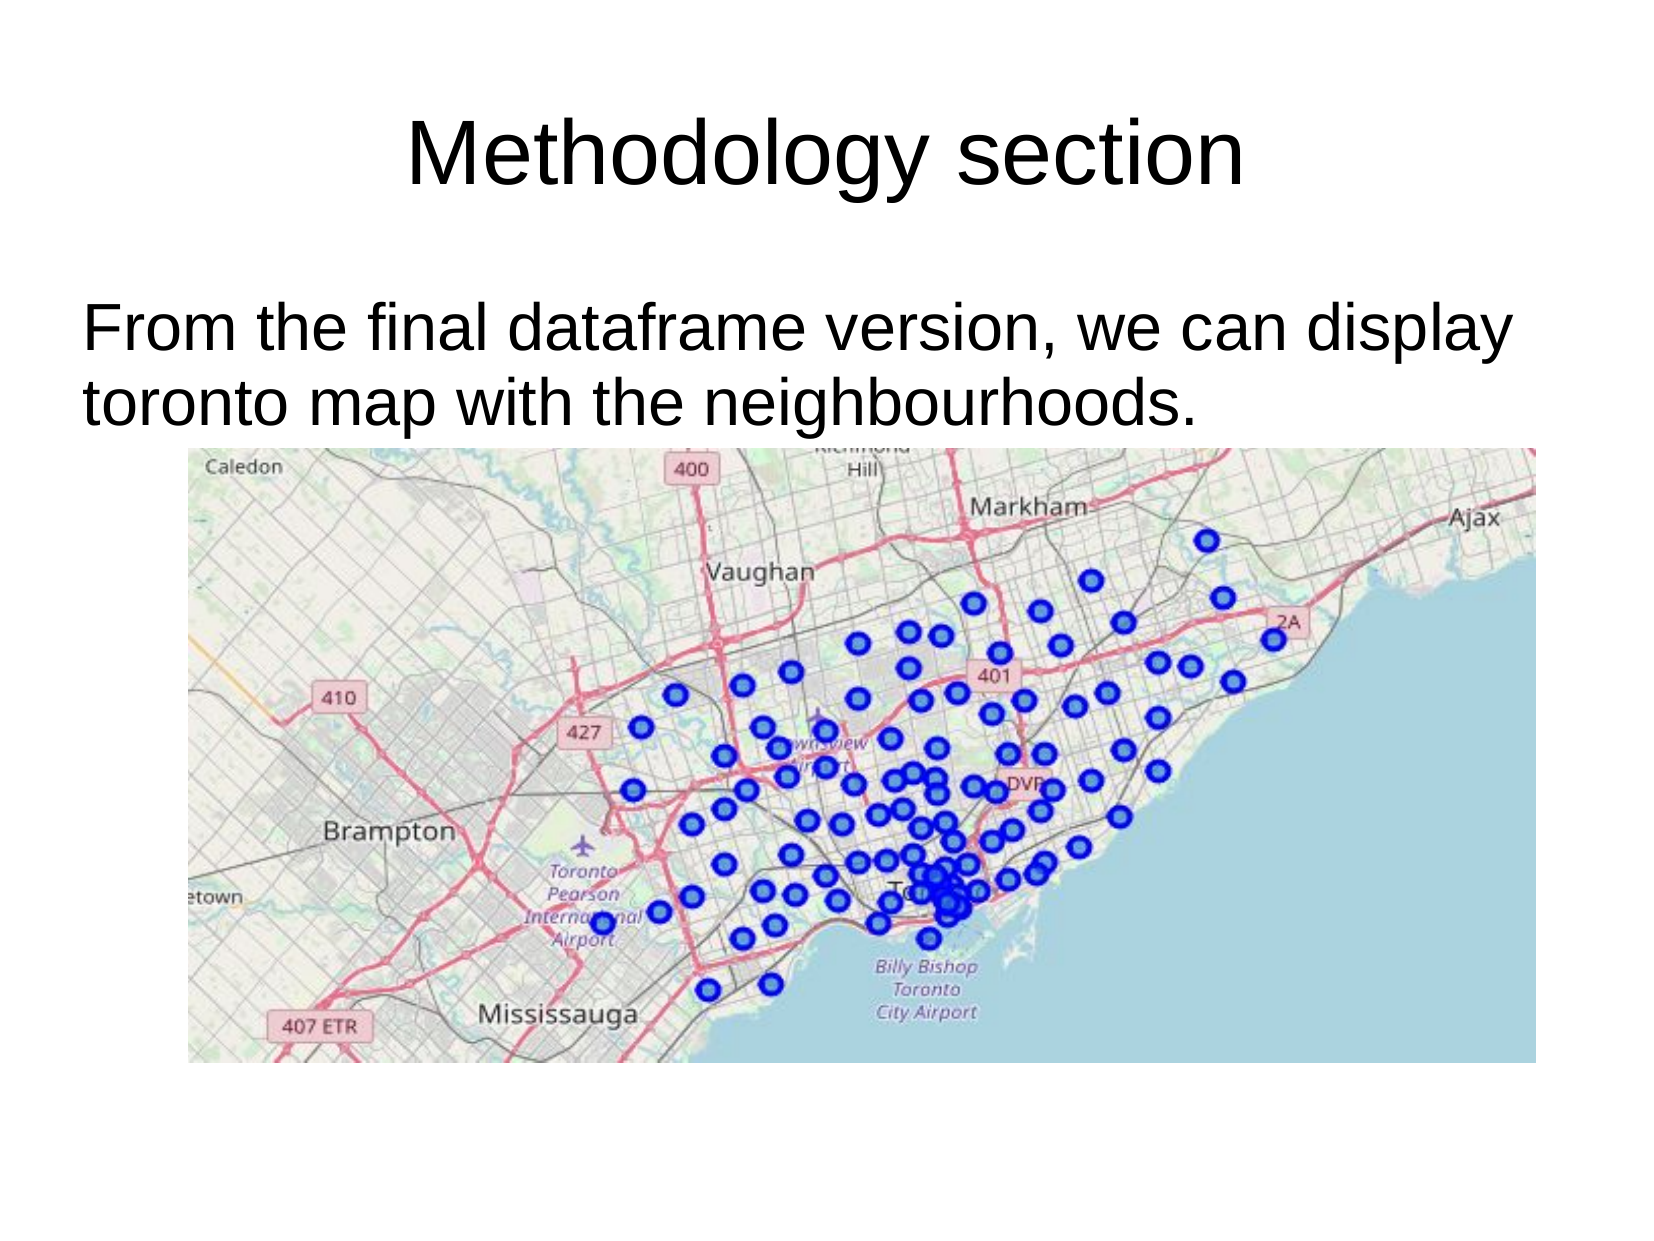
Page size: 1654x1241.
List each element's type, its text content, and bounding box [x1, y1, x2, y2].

title Methodology section [82, 49, 1571, 257]
list From the final dataframe version, we can display toronto map with the neighbourhoods. [82, 290, 1571, 1109]
picture [188, 448, 1536, 1063]
